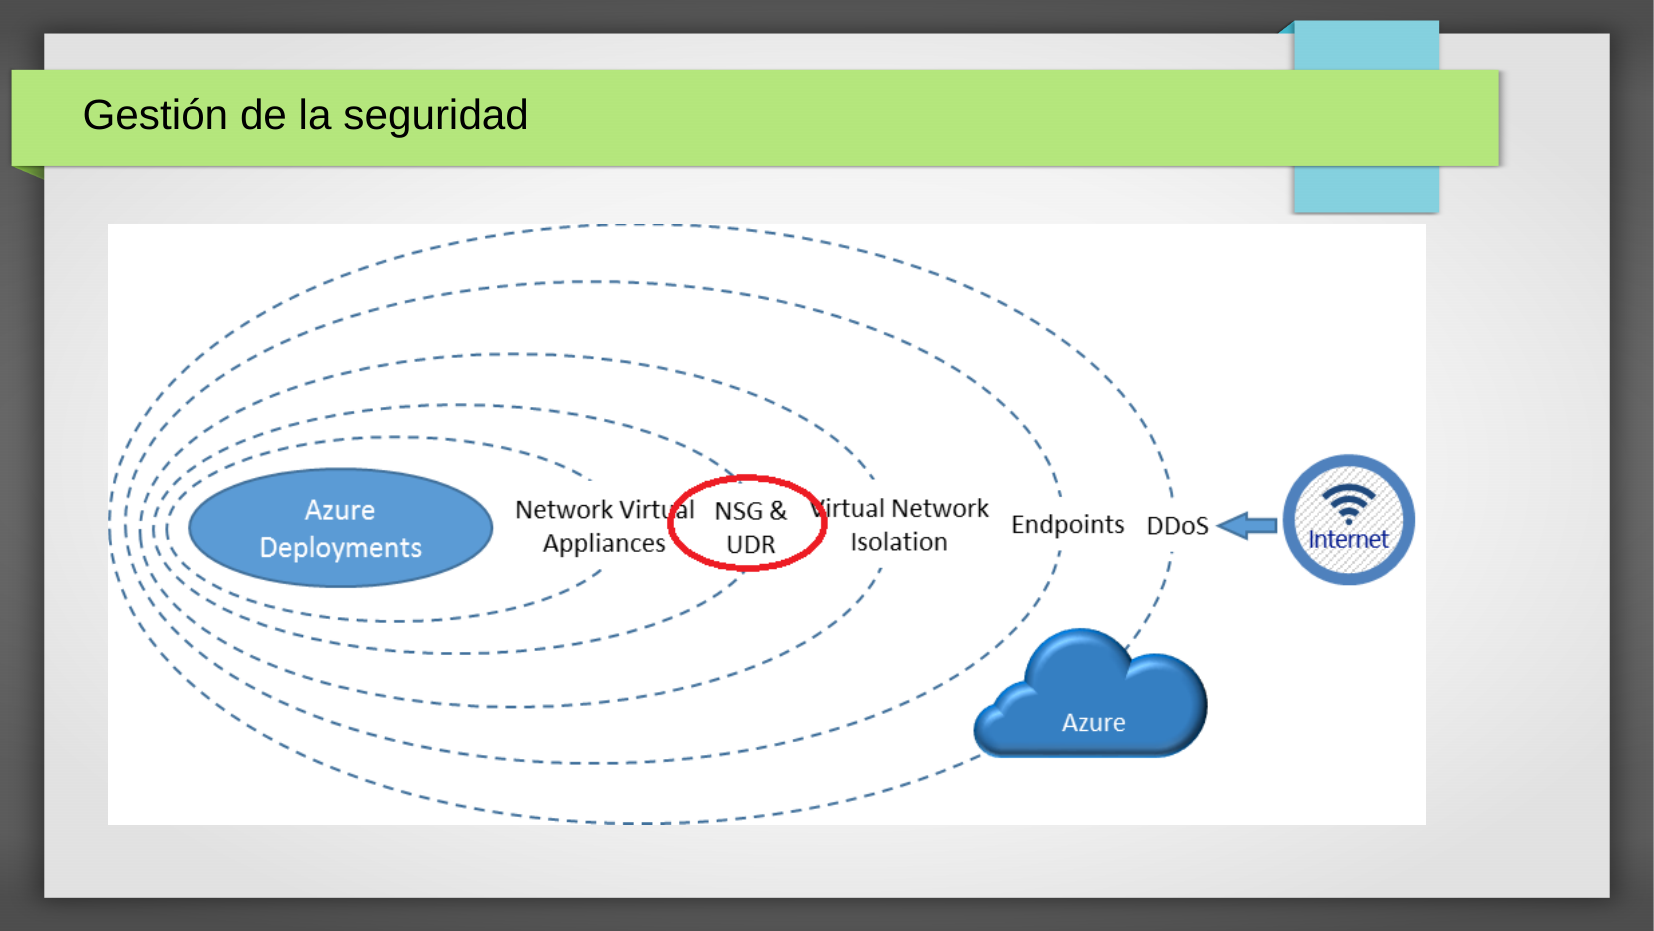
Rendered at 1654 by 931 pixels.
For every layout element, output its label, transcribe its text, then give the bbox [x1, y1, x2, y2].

picture [0, 0, 1654, 931]
title Gestión de la seguridad [82, 70, 1264, 160]
